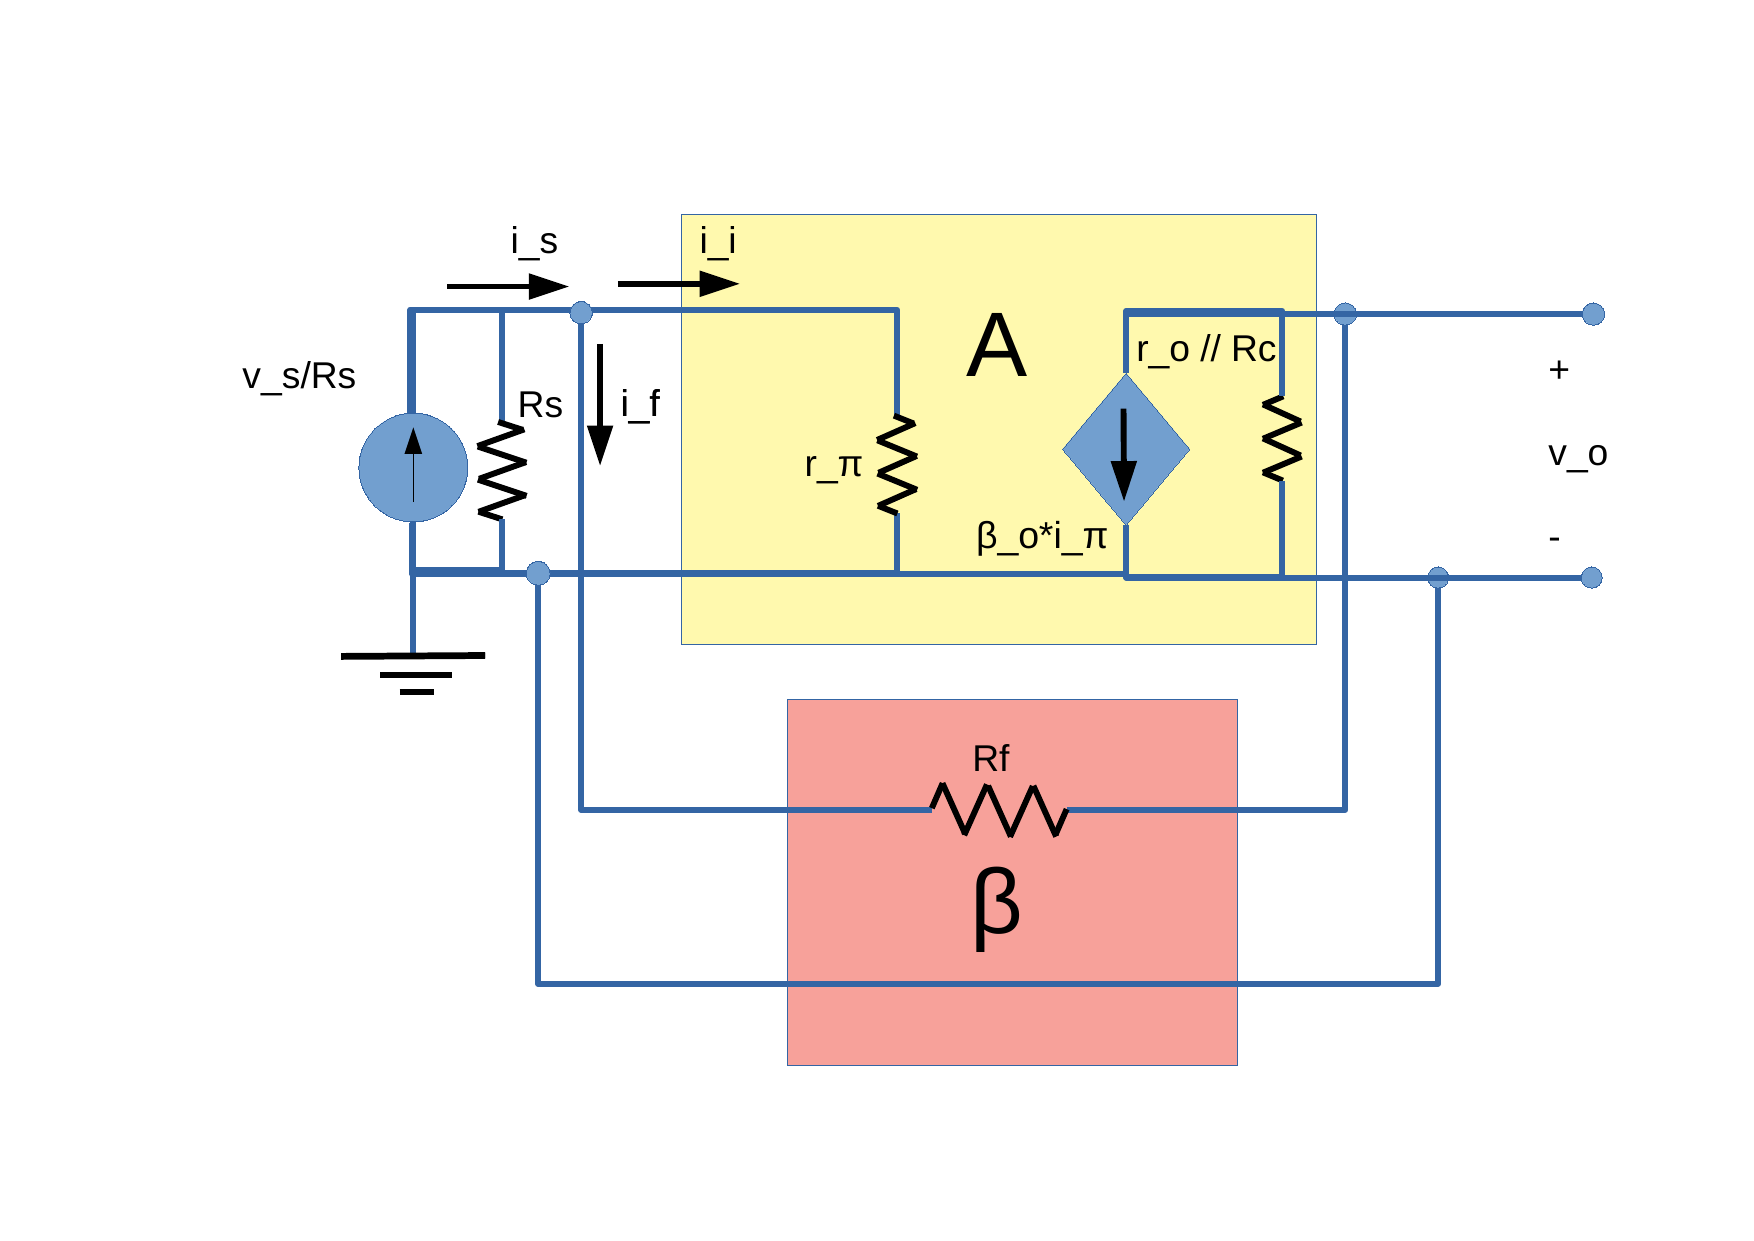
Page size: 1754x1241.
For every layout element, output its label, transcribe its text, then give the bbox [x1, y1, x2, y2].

text_box [681, 214, 1317, 574]
text_box [569, 306, 593, 324]
text_box Rs [502, 459, 514, 467]
text_box [681, 577, 1317, 645]
text_box Rs [502, 376, 578, 470]
text_box Rf [1020, 813, 1025, 824]
text_box i_i [684, 212, 847, 306]
text_box i_s [495, 212, 658, 306]
text_box i_f [605, 375, 768, 469]
text_box β_o*i_π [961, 507, 1126, 607]
text_box [879, 478, 906, 501]
text_box v_s/Rs [227, 347, 390, 441]
text_box [358, 413, 468, 522]
text_box [1428, 566, 1449, 575]
text_box [787, 793, 1238, 981]
text_box [1334, 317, 1357, 325]
text_box [1582, 302, 1605, 326]
text_box β [956, 842, 1016, 980]
text_box [1273, 317, 1317, 575]
text_box [681, 313, 904, 570]
text_box [1428, 581, 1448, 588]
text_box Rf [973, 793, 1001, 824]
text_box A [952, 285, 1012, 417]
text_box Rs [502, 427, 510, 433]
text_box [1334, 302, 1357, 311]
text_box [879, 445, 906, 468]
text_box Rf [957, 730, 1025, 824]
text_box [787, 699, 1238, 826]
text_box r_o // Rc [1121, 320, 1293, 414]
text_box r_π [789, 435, 879, 529]
text_box [787, 987, 1238, 1066]
text_box [526, 561, 551, 585]
text_box + v_o - [1533, 340, 1695, 565]
text_box [1581, 566, 1603, 589]
